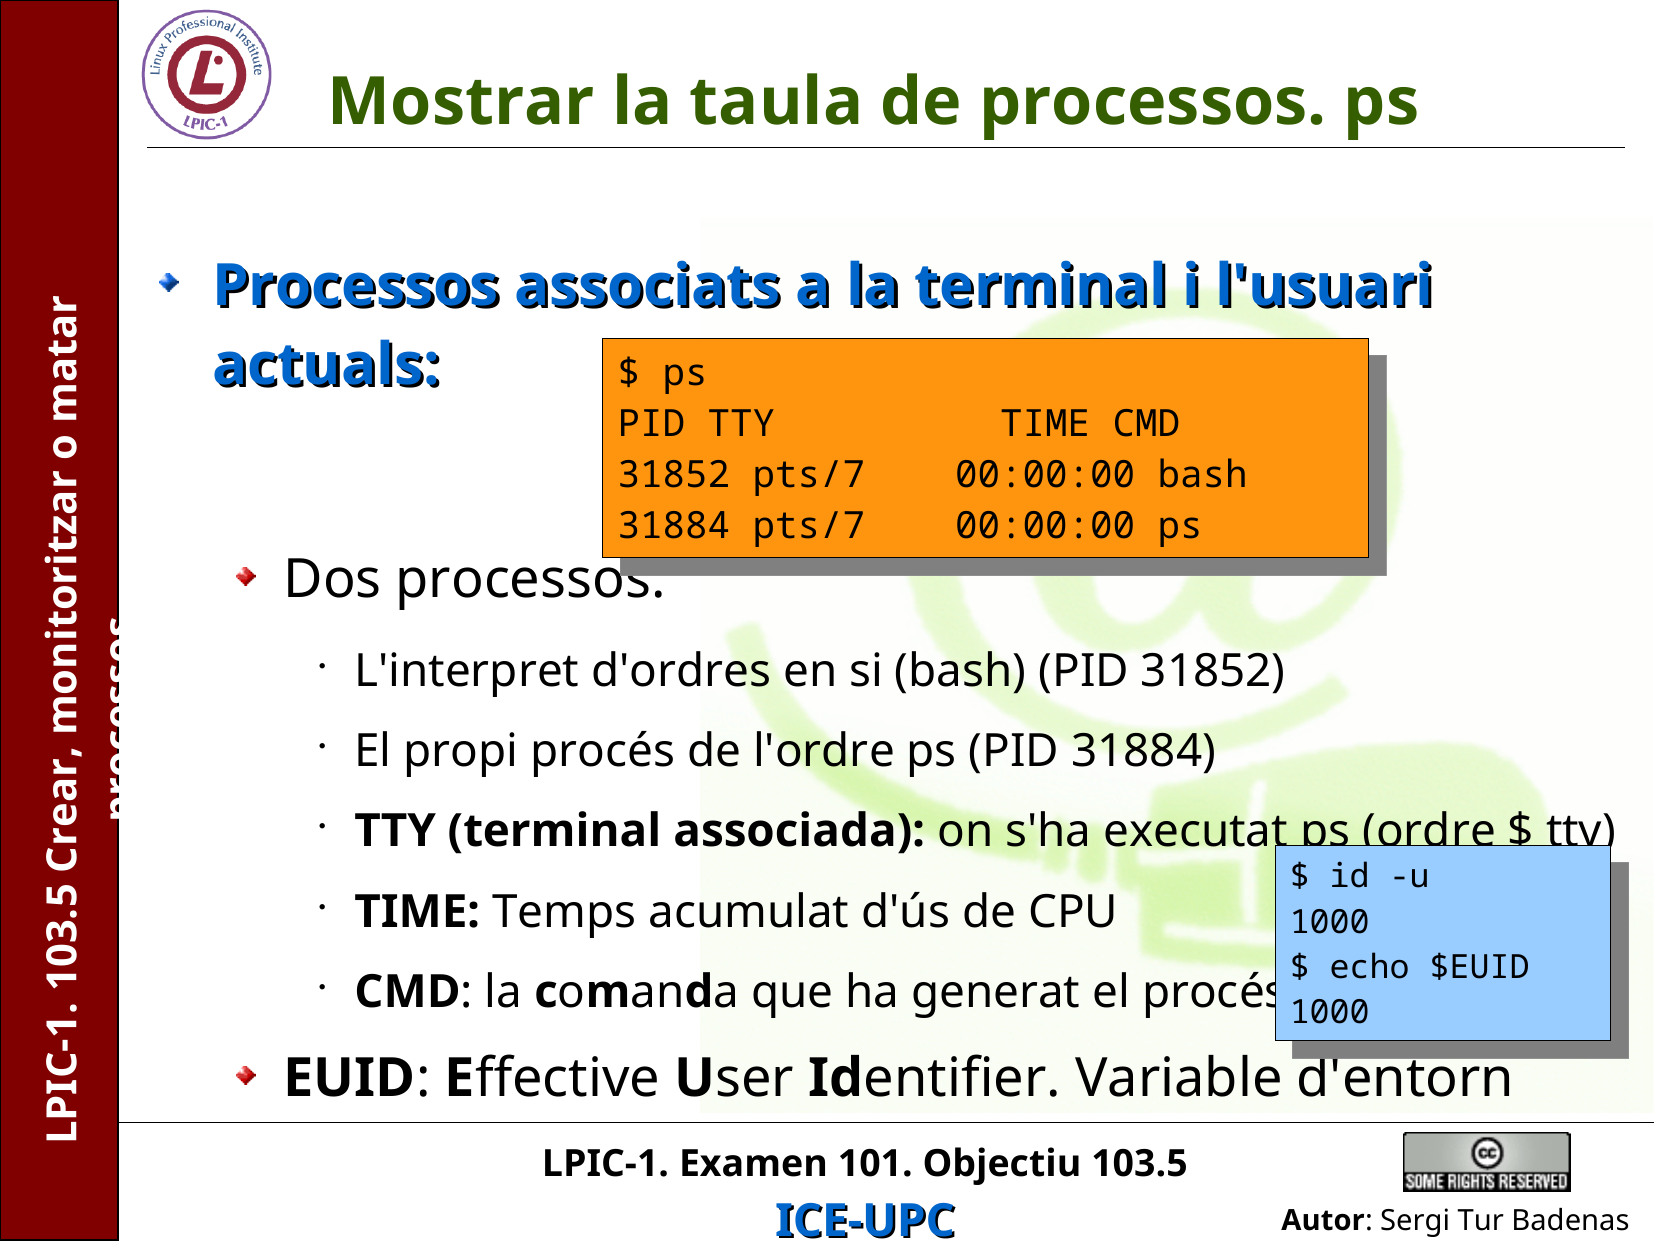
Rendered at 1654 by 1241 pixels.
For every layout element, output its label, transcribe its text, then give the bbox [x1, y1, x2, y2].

picture [700, 217, 1654, 1113]
picture [840, 1081, 852, 1090]
text_box $ ps PID TTY TIME CMD 31852 pts/7 00:00:00 bash 31884 pts/7 00:00:00 ps [602, 338, 1369, 504]
picture [1433, 1081, 1450, 1093]
picture [236, 1081, 256, 1085]
title Mostrar la taula de processos. ps [129, 55, 1619, 142]
picture [1213, 1081, 1229, 1093]
text_box $ id -u 1000 $ echo $EUID 1000 [1275, 845, 1611, 1001]
picture [1403, 1132, 1571, 1192]
picture [1114, 1082, 1128, 1093]
picture [1089, 1081, 1094, 1089]
list Processos associats a la terminal i l'usuari actuals: Dos processos: L'interpret d'ordres en si (bash) (PID 31852) El propi procés de l'ordre ps (PID 31884) TTY (terminal associada): on s'ha executat ps (ordre $ tty) TIME: Temps acumulat d'ús de CPU CMD: la comanda que ha generat el procés EUID: Effective User Identifier. Variable d'entorn [141, 242, 1630, 1081]
picture [135, 5, 277, 55]
picture [1181, 1082, 1195, 1093]
picture [1304, 1081, 1320, 1093]
